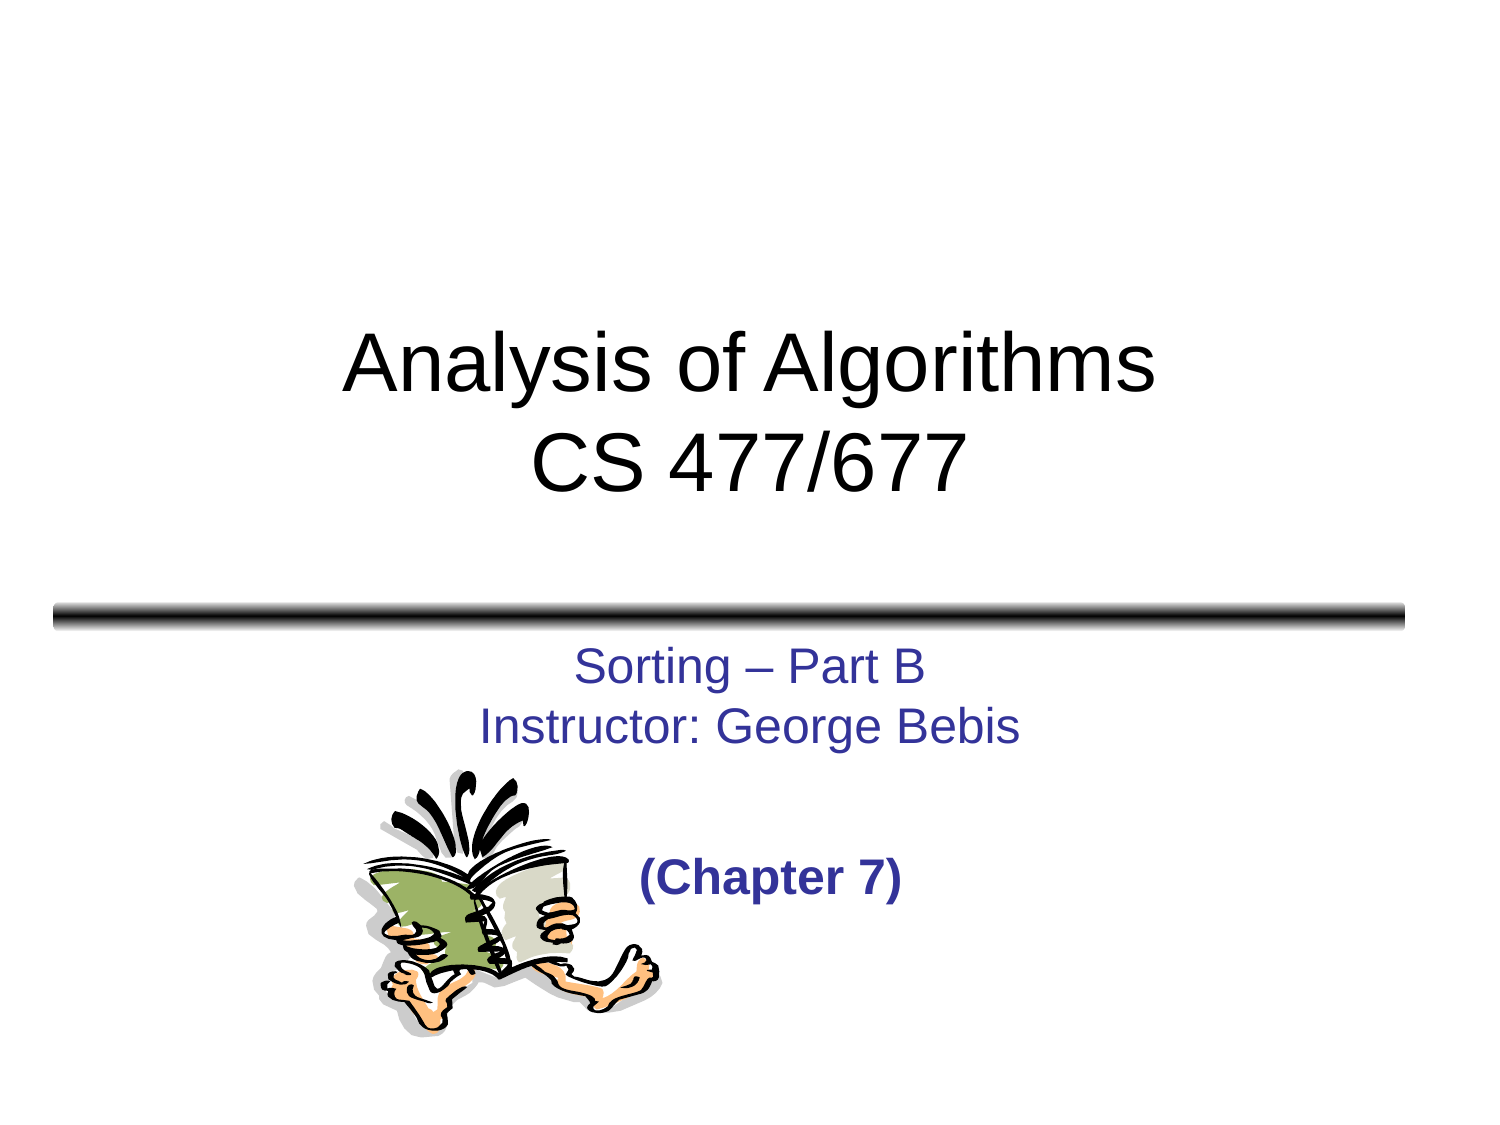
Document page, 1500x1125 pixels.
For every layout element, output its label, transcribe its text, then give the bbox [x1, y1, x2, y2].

picture [353, 767, 665, 1040]
title Analysis of Algorithms CS 477/677 [112, 224, 1388, 591]
subtitle Sorting – Part B Instructor: George Bebis (Chapter 7) [225, 637, 1276, 925]
